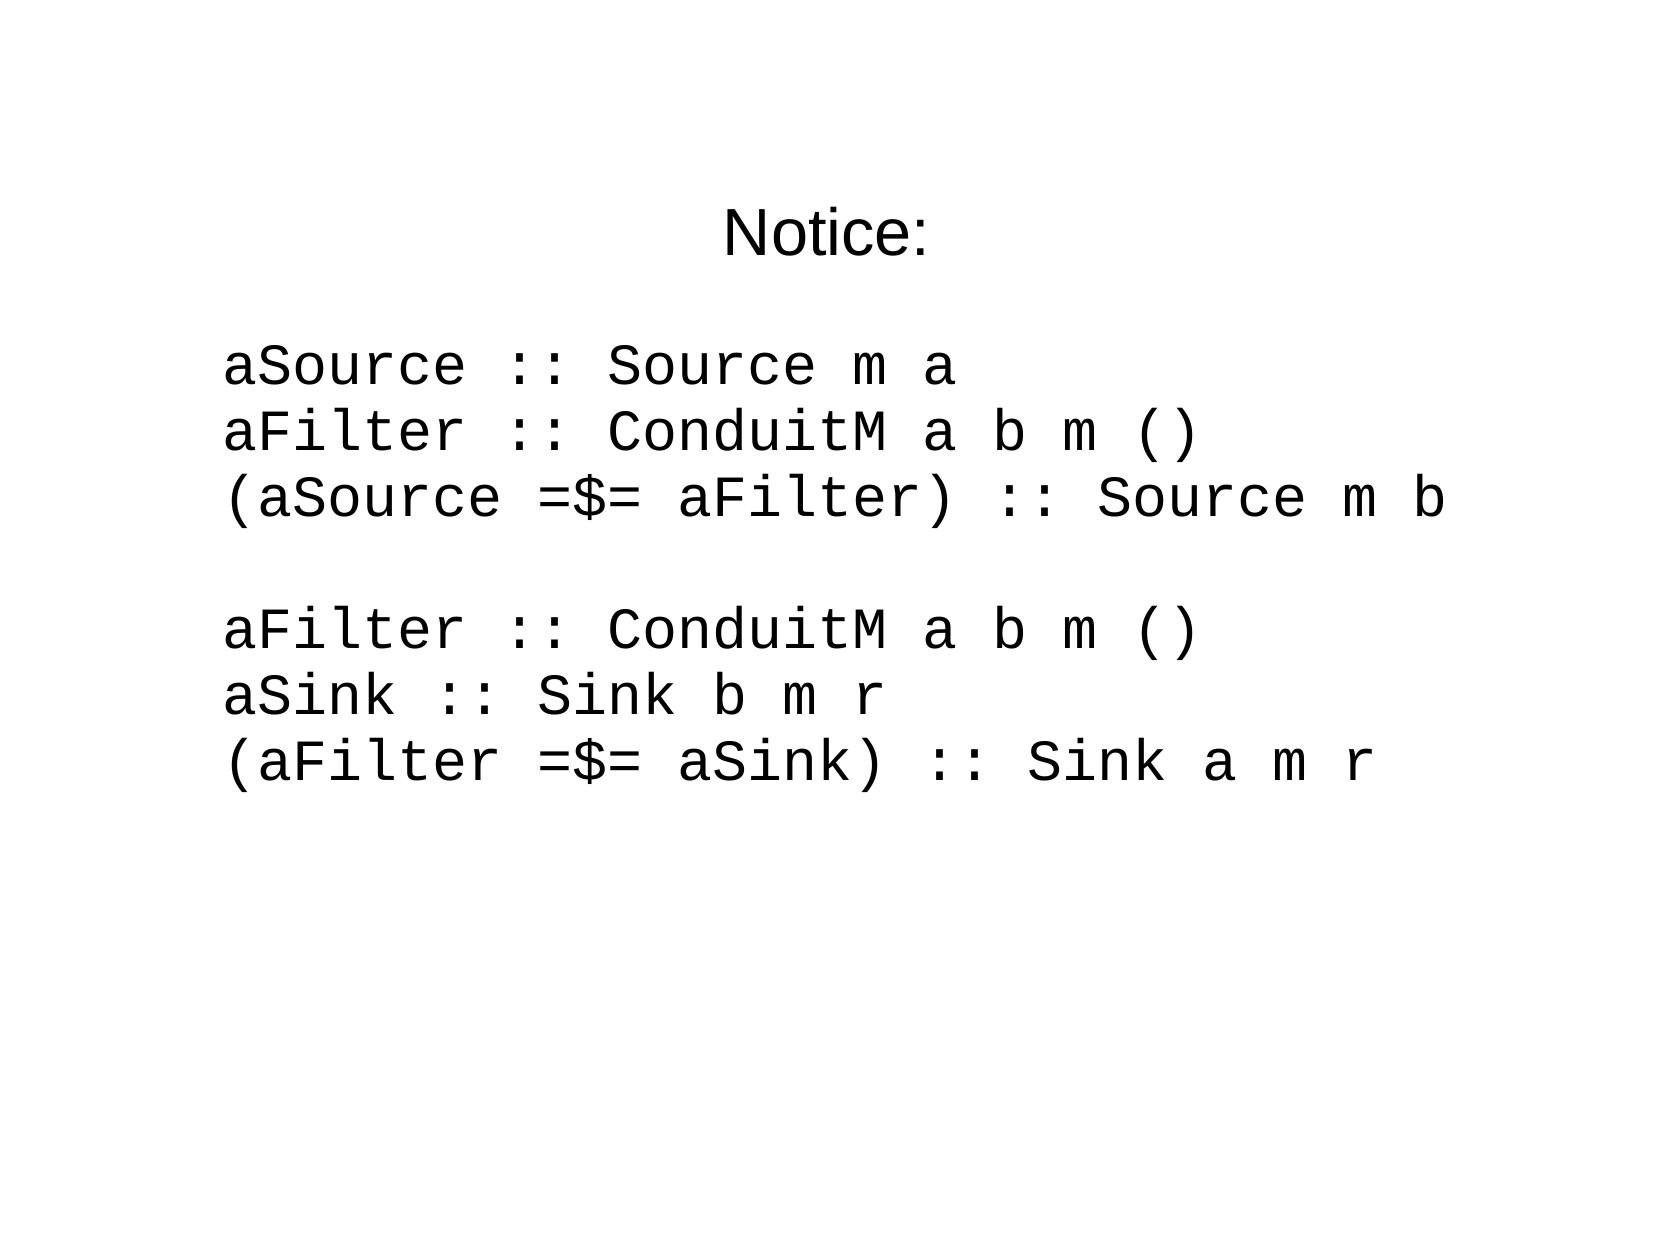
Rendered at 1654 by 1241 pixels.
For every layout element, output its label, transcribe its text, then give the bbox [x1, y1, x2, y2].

subtitle Notice: aSource :: Source m a aFilter :: ConduitM a b m () (aSource =$= aFilter) :: Source m b aFilter :: ConduitM a b m () aSink :: Sink b m r (aFilter =$= aSink) :: Sink a m r [82, 49, 1571, 1010]
